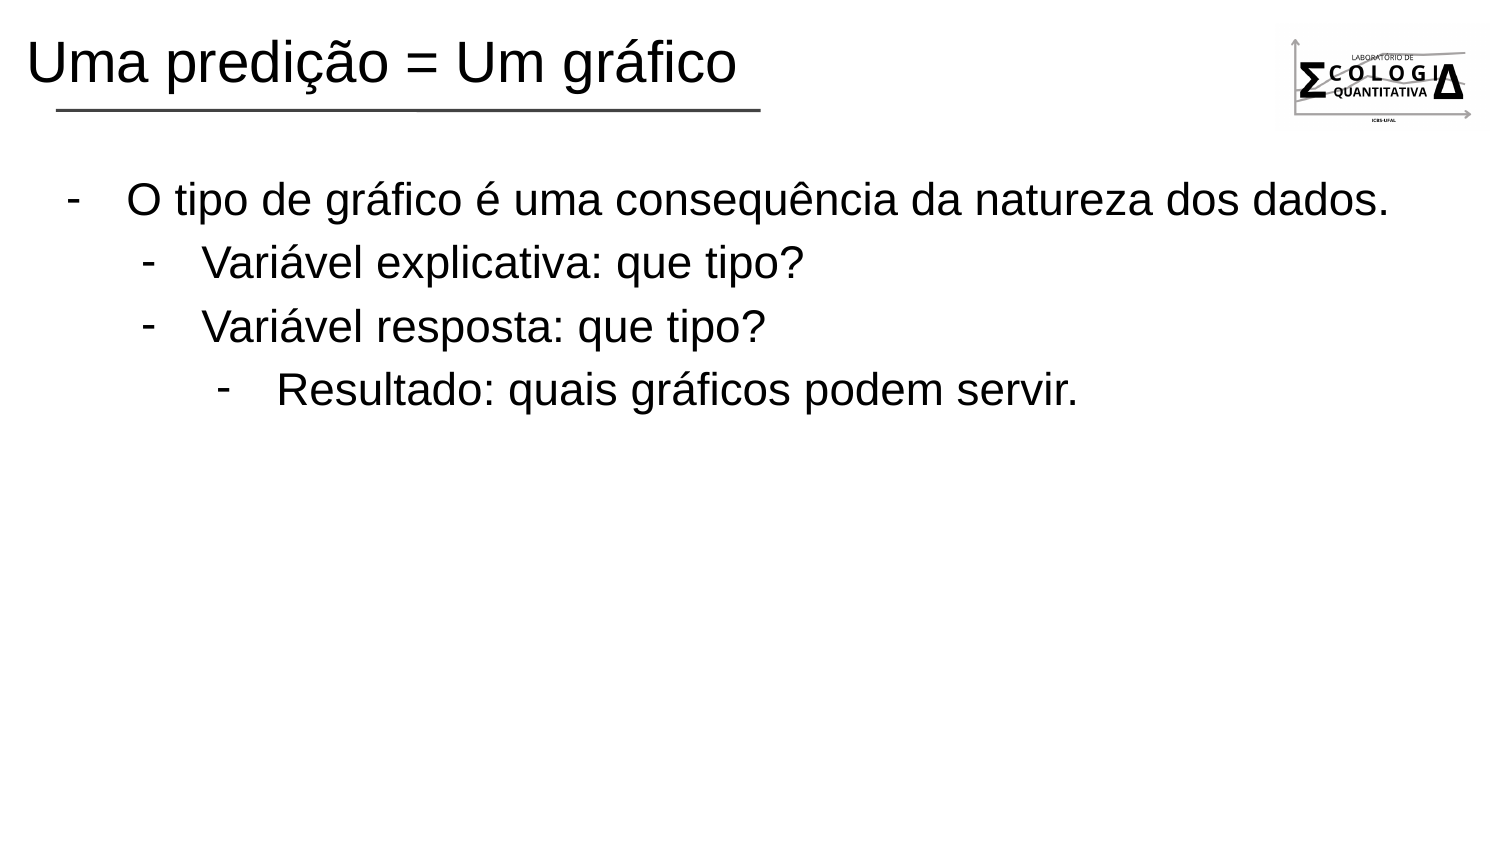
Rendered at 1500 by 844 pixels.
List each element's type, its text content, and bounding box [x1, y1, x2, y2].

text_box O tipo de gráfico é uma consequência da natureza dos dados. Variável explicativa: que tipo? Variável resposta: que tipo? Resultado: quais gráficos podem servir. [36, 146, 1427, 729]
text_box Uma predição = Um gráfico [11, 9, 1210, 117]
picture [1275, 23, 1490, 131]
